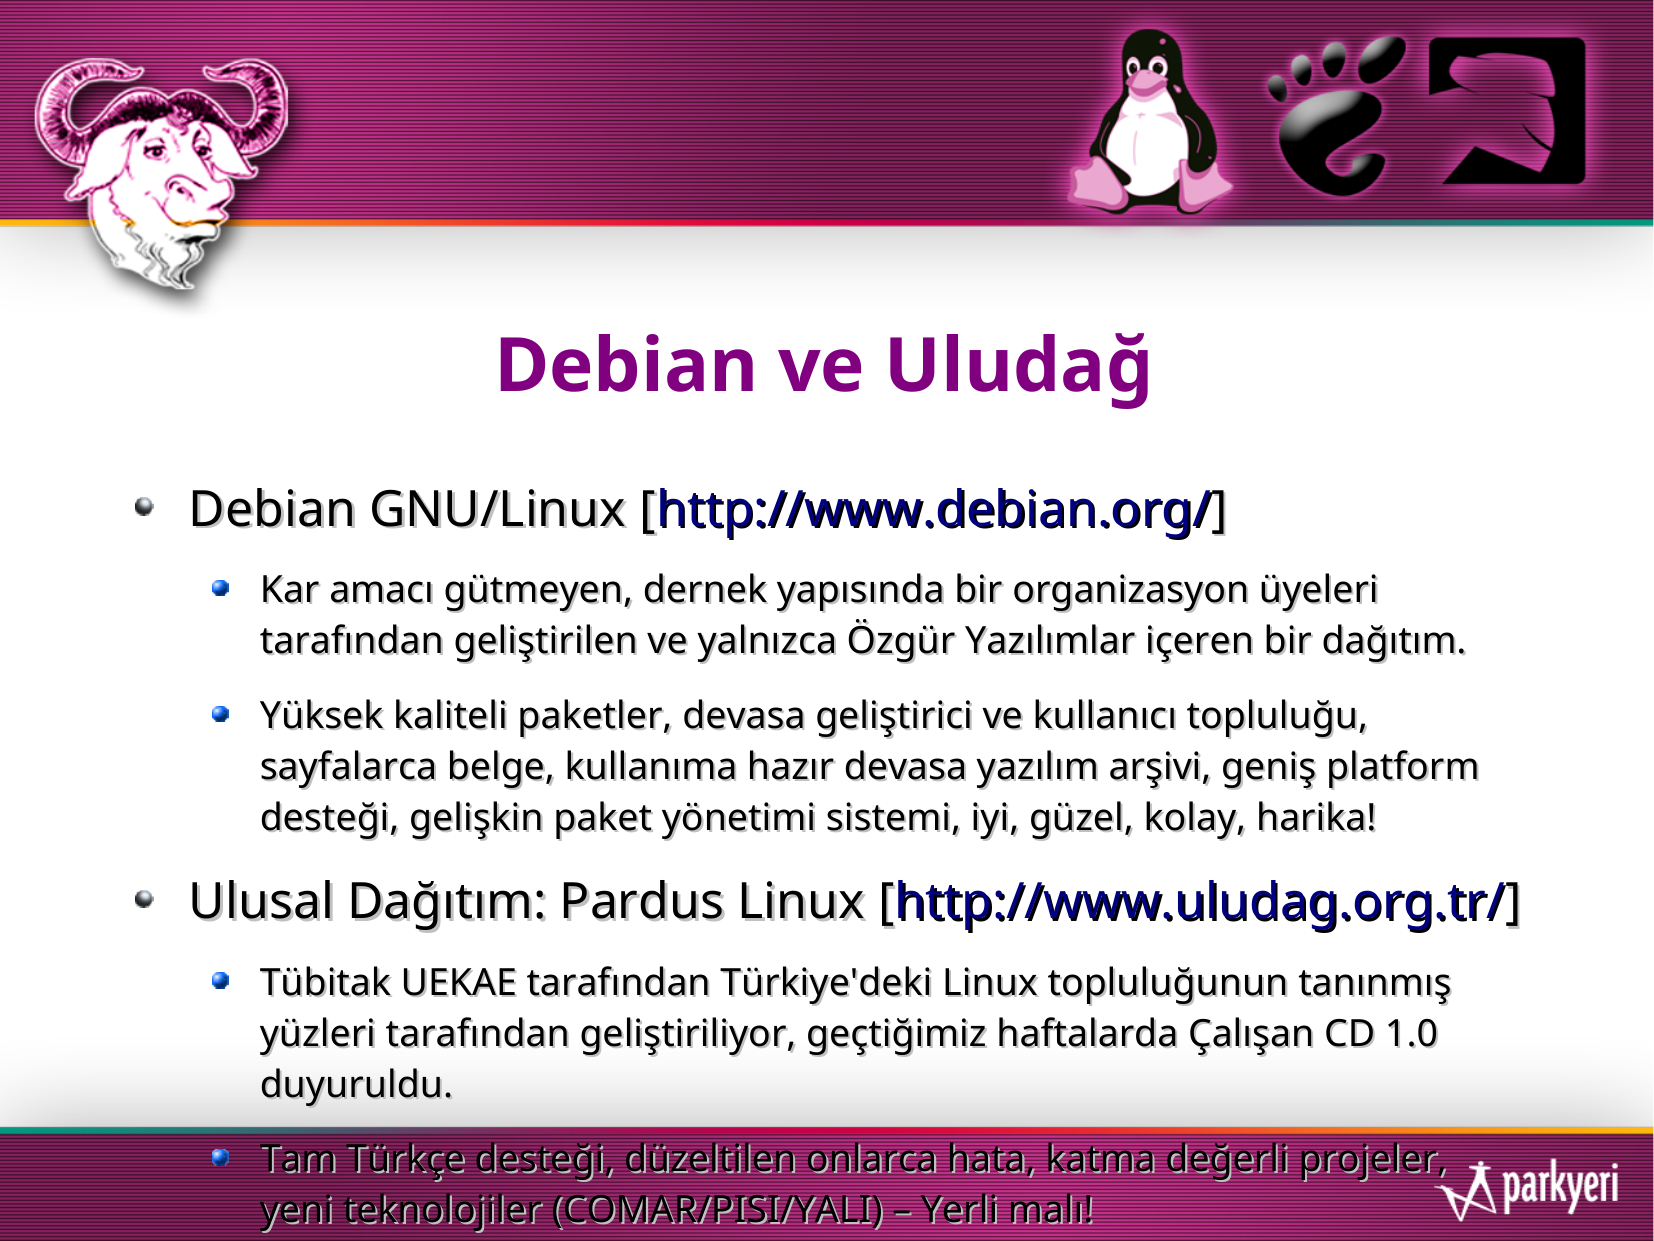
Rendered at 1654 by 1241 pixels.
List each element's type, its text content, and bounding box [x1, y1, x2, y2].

list Debian GNU/Linux [http://www.debian.org/] Kar amacı gütmeyen, dernek yapısında bir organizasyon üyeleri tarafından geliştirilen ve yalnızca Özgür Yazılımlar içeren bir dağıtım. Yüksek kaliteli paketler, devasa geliştirici ve kullanıcı topluluğu, sayfalarca belge, kullanıma hazır devasa yazılım arşivi, geniş platform desteği, gelişkin paket yönetimi sistemi, iyi, güzel, kolay, harika! Ulusal Dağıtım: Pardus Linux [http://www.uludag.org.tr/] Tübitak UEKAE tarafından Türkiye'deki Linux topluluğunun tanınmış yüzleri tarafından geliştiriliyor, geçtiğimiz haftalarda Çalışan CD 1.0 duyuruldu. Tam Türkçe desteği, düzeltilen onlarca hata, katma değerli projeler, yeni teknolojiler (COMAR/PISI/YALI) – Yerli malı! [118, 472, 1531, 1103]
picture [0, 0, 1654, 1241]
title Debian ve Uludağ [118, 295, 1531, 429]
